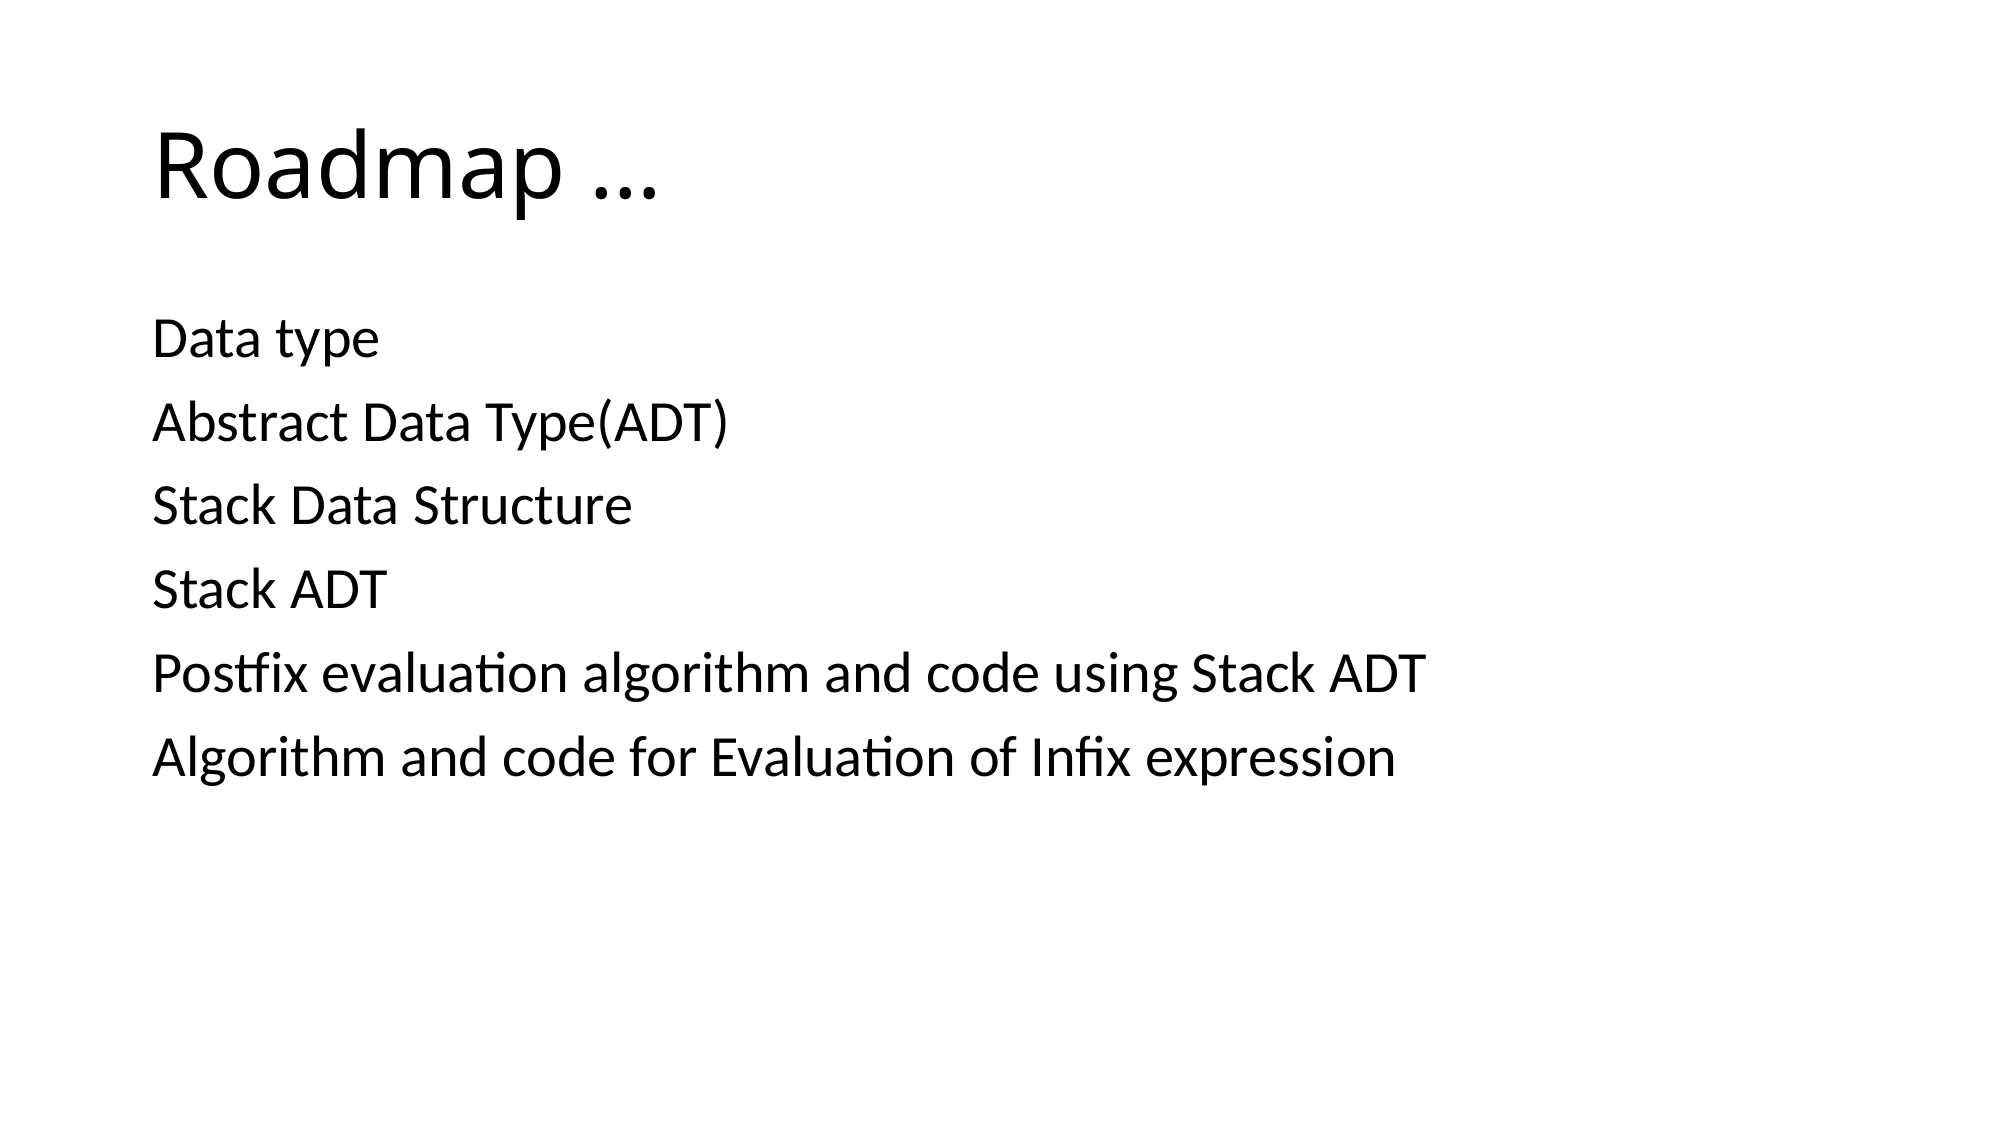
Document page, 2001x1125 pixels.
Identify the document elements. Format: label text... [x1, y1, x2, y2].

list Data type Abstract Data Type(ADT) Stack Data Structure Stack ADT Postfix evaluation algorithm and code using Stack ADT Algorithm and code for Evaluation of Infix expression [137, 299, 1863, 1014]
title Roadmap … [137, 59, 1863, 278]
